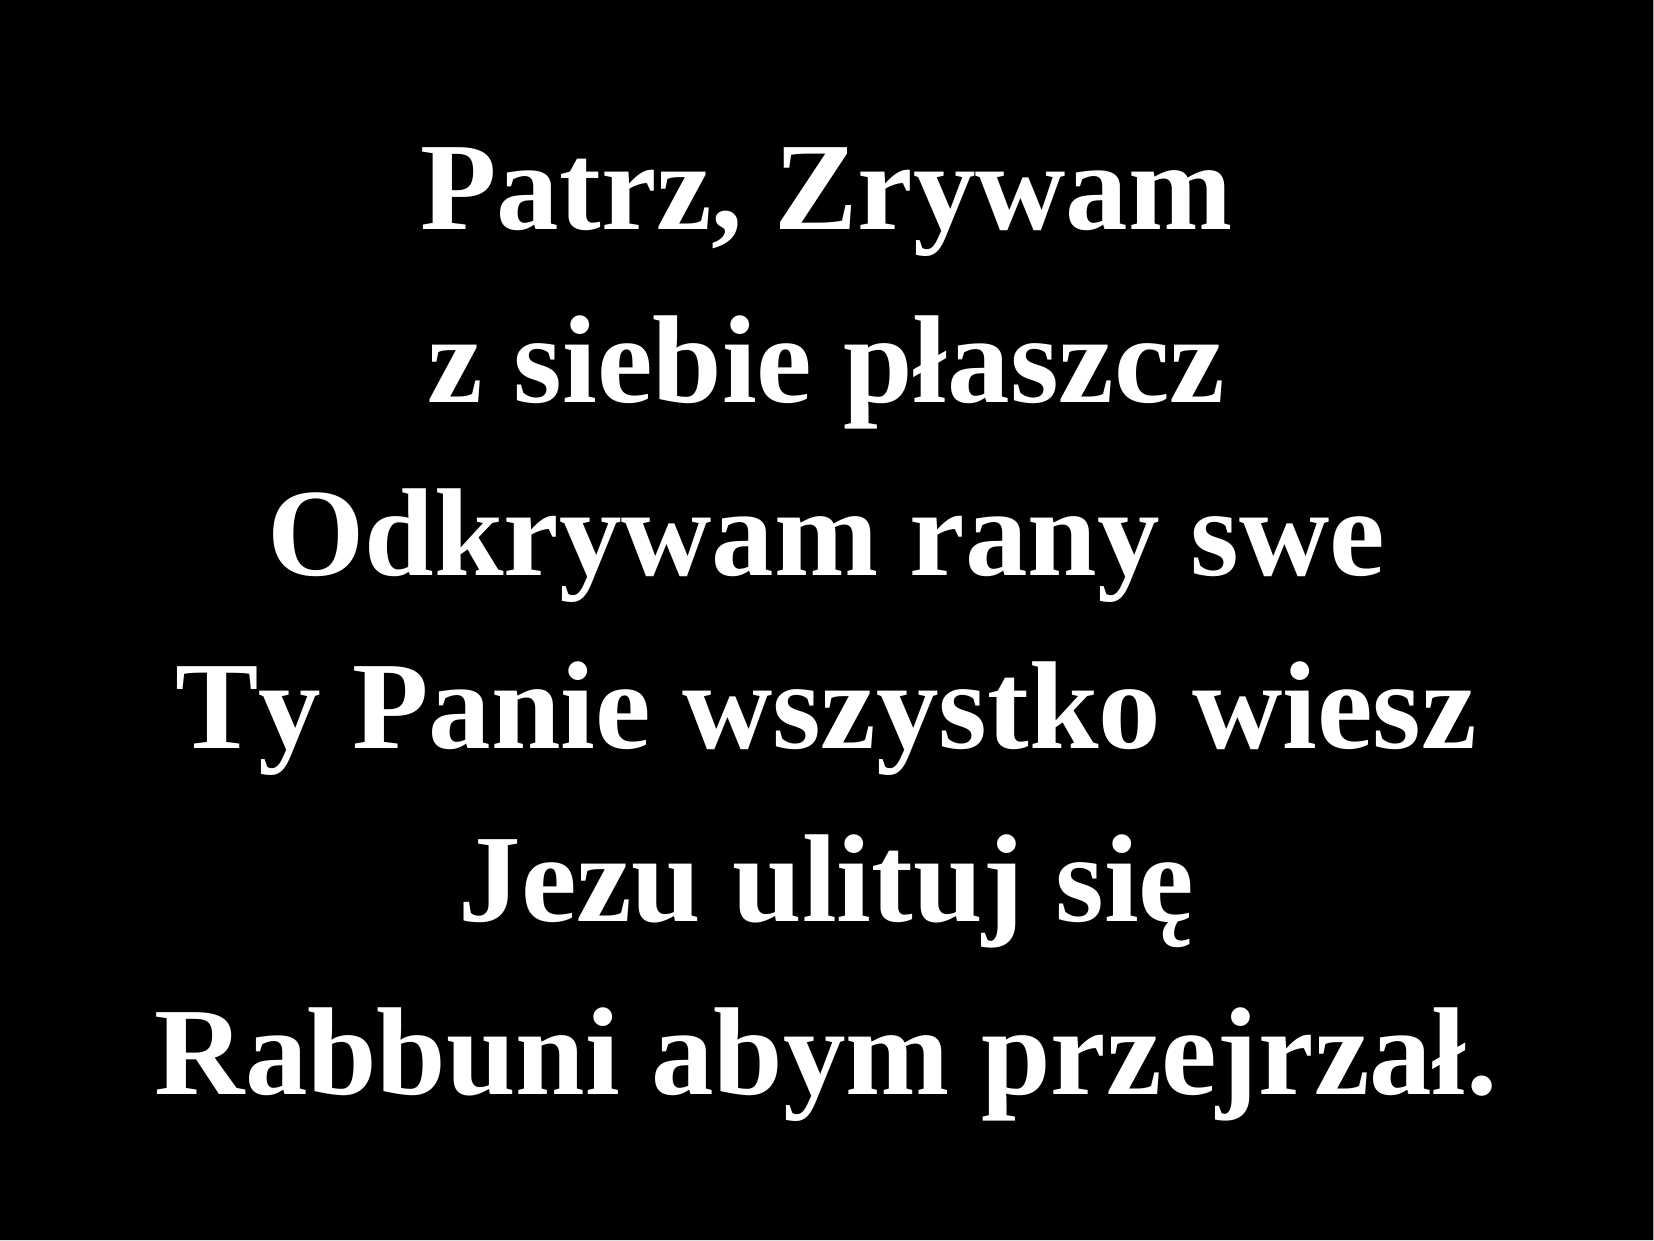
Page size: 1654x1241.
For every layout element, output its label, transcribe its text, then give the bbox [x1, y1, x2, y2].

title Patrz, Zrywam ppp z siebie płaszcz ppp Odkrywam rany swe ppp Ty Panie wszystko wiesz ppp Jezu ulituj się ppp Rabbuni abym przejrzał. [0, 0, 1654, 1241]
